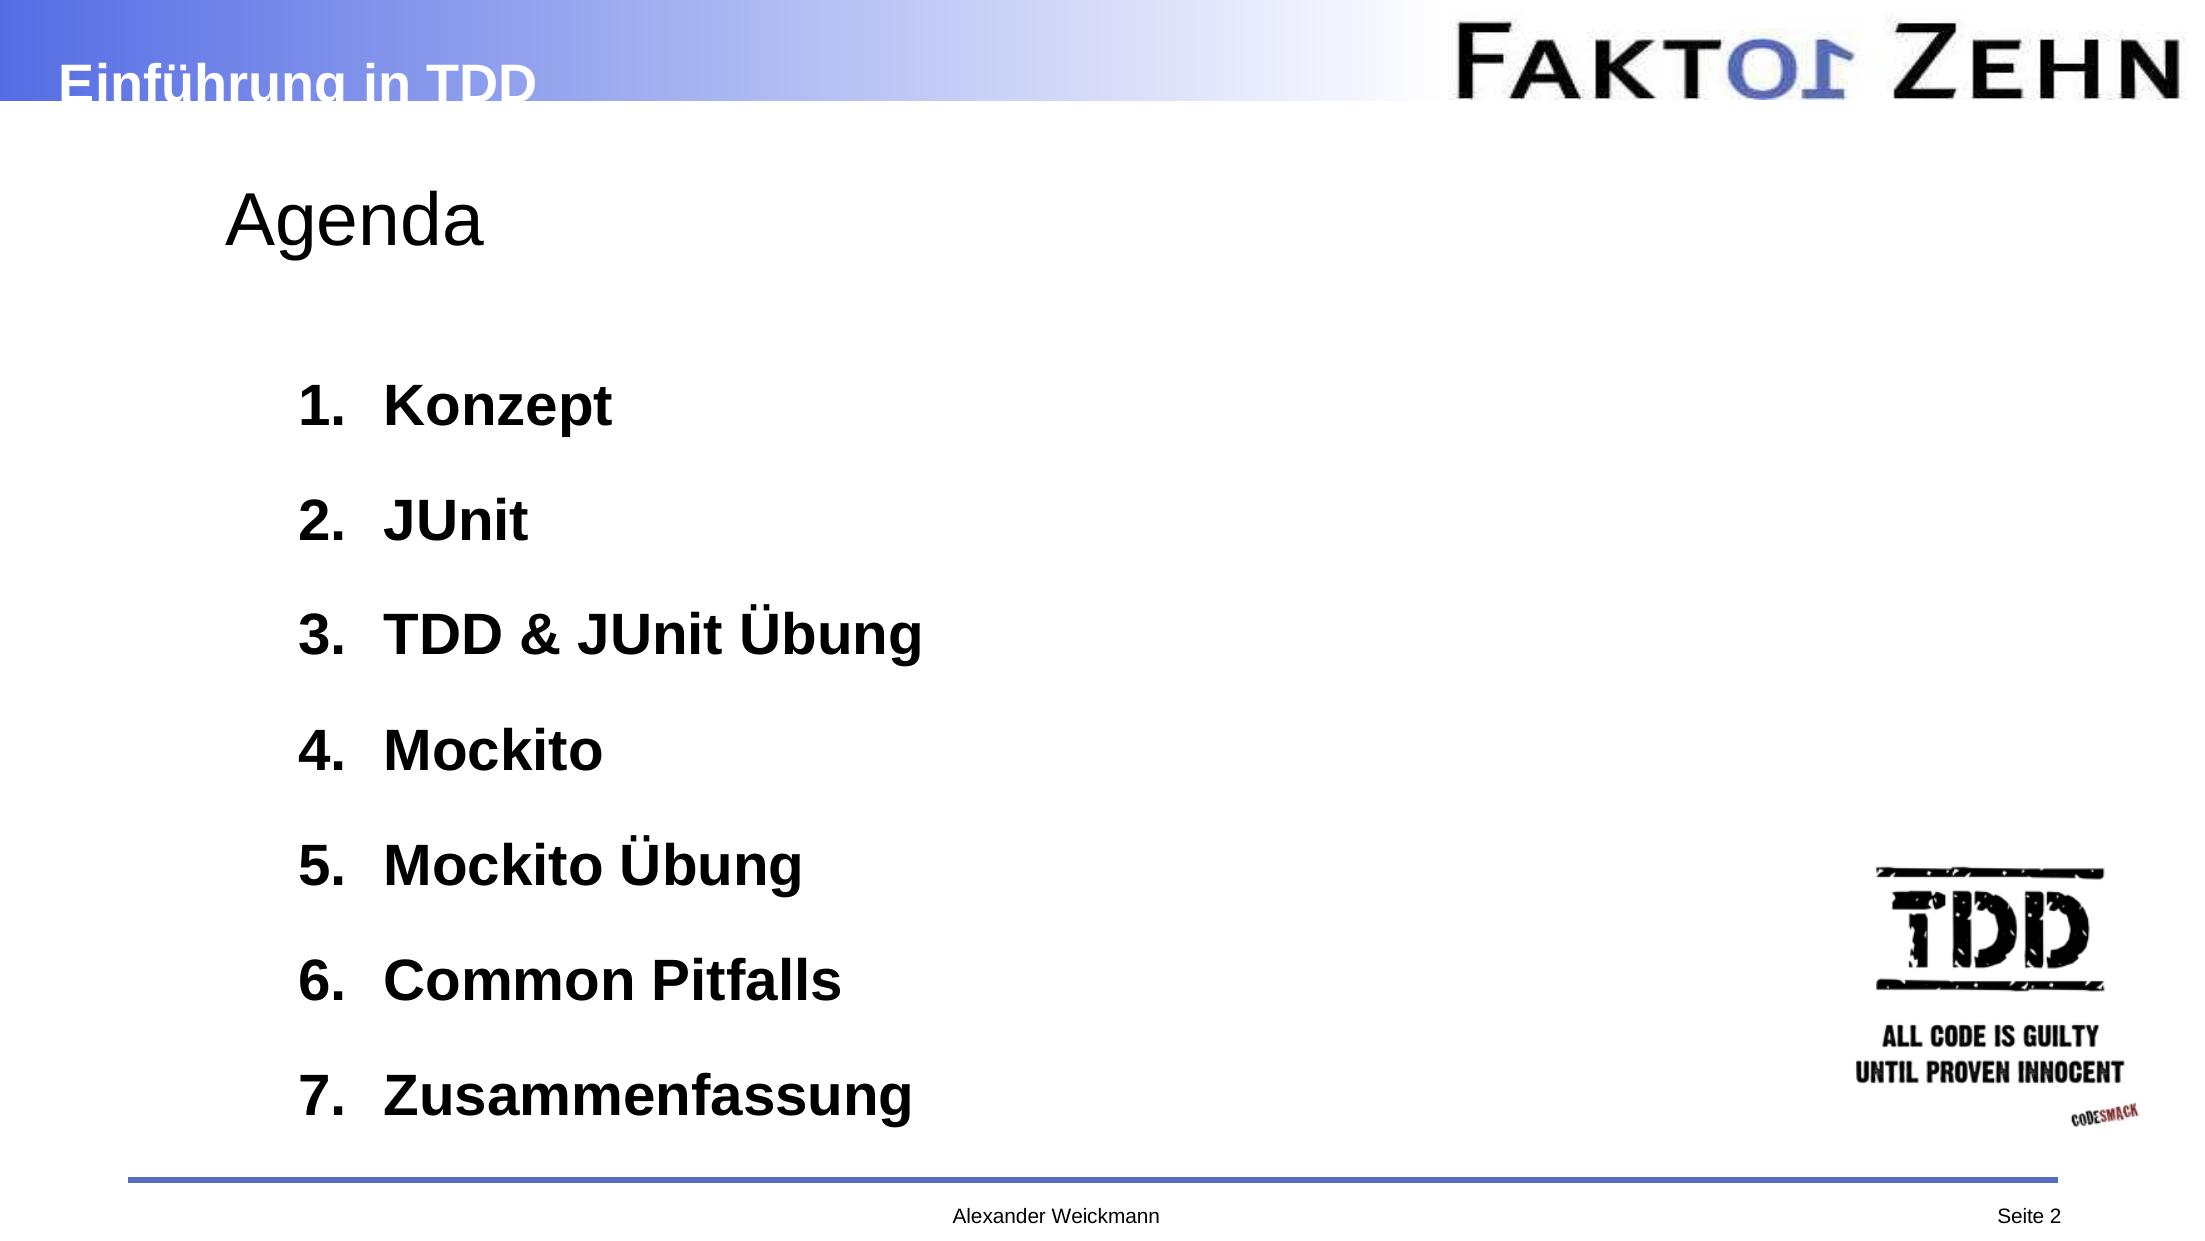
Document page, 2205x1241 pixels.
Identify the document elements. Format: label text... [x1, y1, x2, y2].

title Agenda [225, 142, 1981, 296]
picture [1448, 7, 2191, 100]
list Konzept JUnit TDD & JUnit Übung Mockito Mockito Übung Common Pitfalls Zusammenfassung [280, 339, 2036, 1111]
picture [1840, 808, 2141, 1176]
